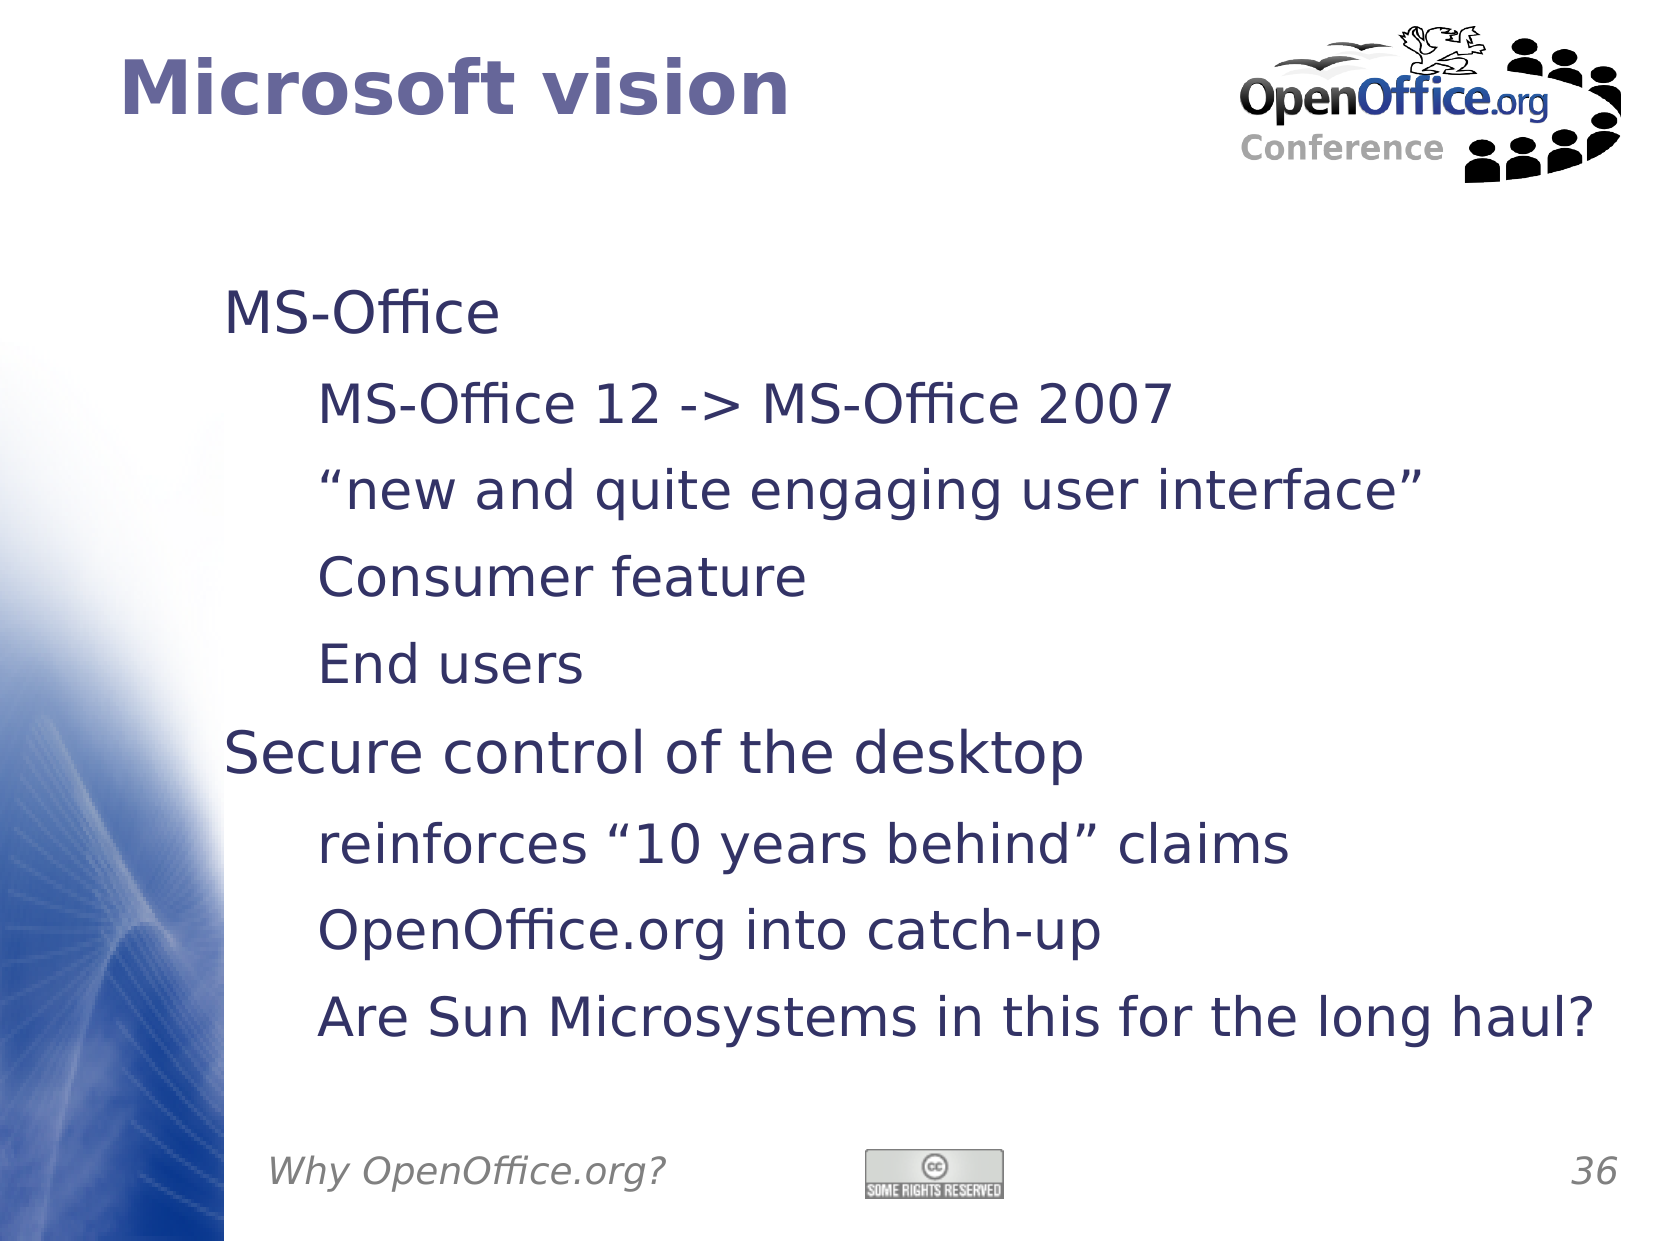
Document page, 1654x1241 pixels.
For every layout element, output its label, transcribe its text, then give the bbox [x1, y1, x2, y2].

picture [0, 0, 224, 1241]
title Microsoft vision [29, 29, 1216, 149]
list MS-Office MS-Office 12 -> MS-Office 2007 “new and quite engaging user interface” Consumer feature End users Secure control of the desktop reinforces “10 years behind” claims OpenOffice.org into catch-up Are Sun Microsystems in this for the long haul? [223, 236, 1619, 1093]
picture [1240, 26, 1621, 183]
